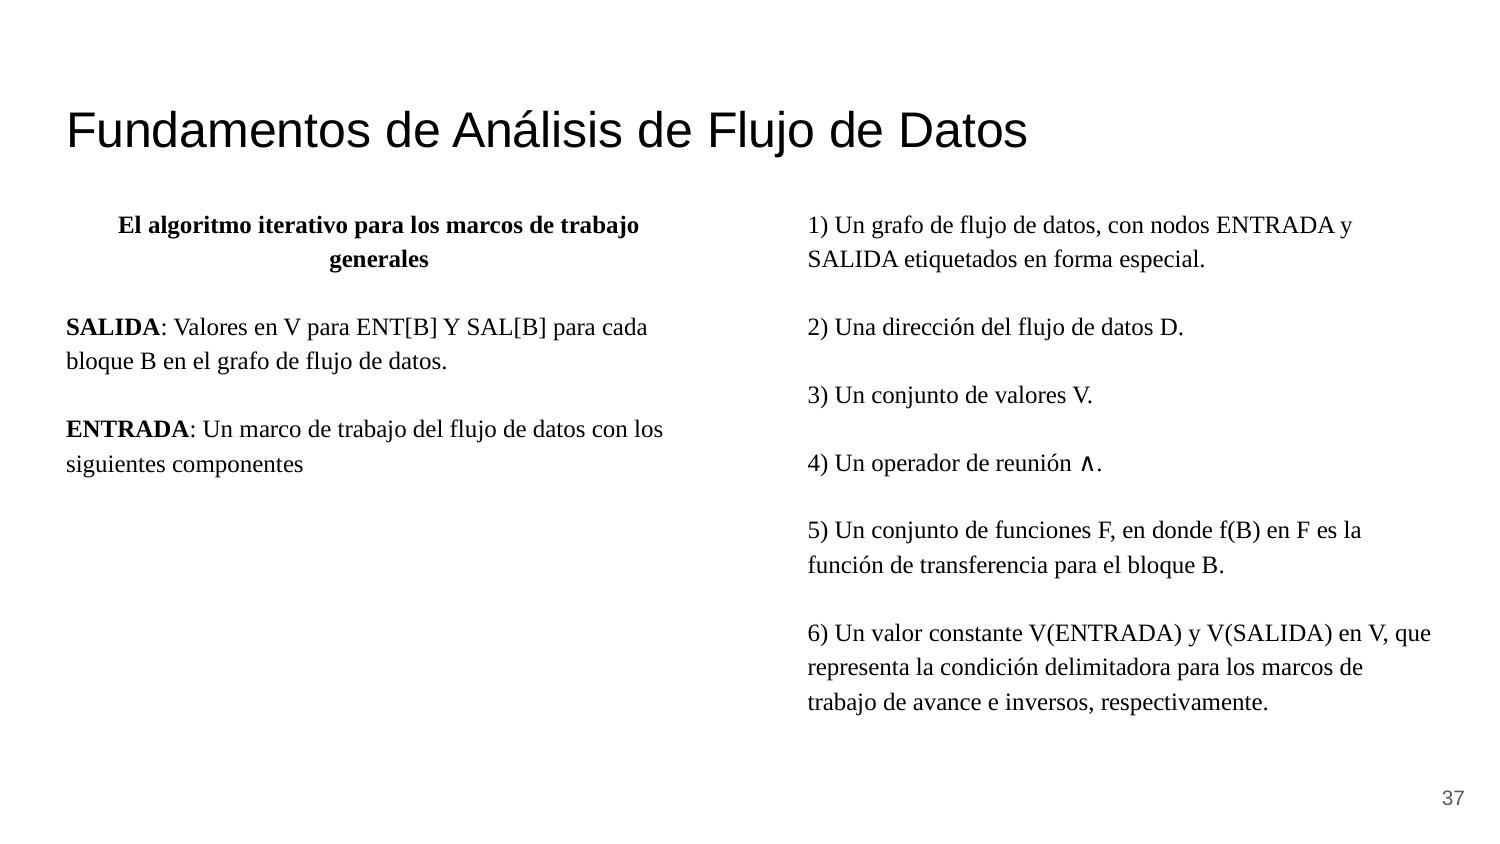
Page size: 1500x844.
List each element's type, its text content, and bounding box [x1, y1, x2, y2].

slide_number <number> [1389, 764, 1480, 830]
list 1) Un grafo de flujo de datos, con nodos ENTRADA y SALIDA etiquetados en forma especial. 2) Una dirección del flujo de datos D. 3) Un conjunto de valores V. 4) Un operador de reunión ∧. 5) Un conjunto de funciones F, en donde f(B) en F es la función de transferencia para el bloque B. 6) Un valor constante V(ENTRADA) y V(SALIDA) en V, que representa la condición delimitadora para los marcos de trabajo de avance e inversos, respectivamente. [792, 189, 1449, 750]
title Fundamentos de Análisis de Flujo de Datos [51, 72, 1449, 167]
list El algoritmo iterativo para los marcos de trabajo generales SALIDA: Valores en V para ENT[B] Y SAL[B] para cada bloque B en el grafo de flujo de datos. ENTRADA: Un marco de trabajo del flujo de datos con los siguientes componentes [51, 189, 708, 750]
